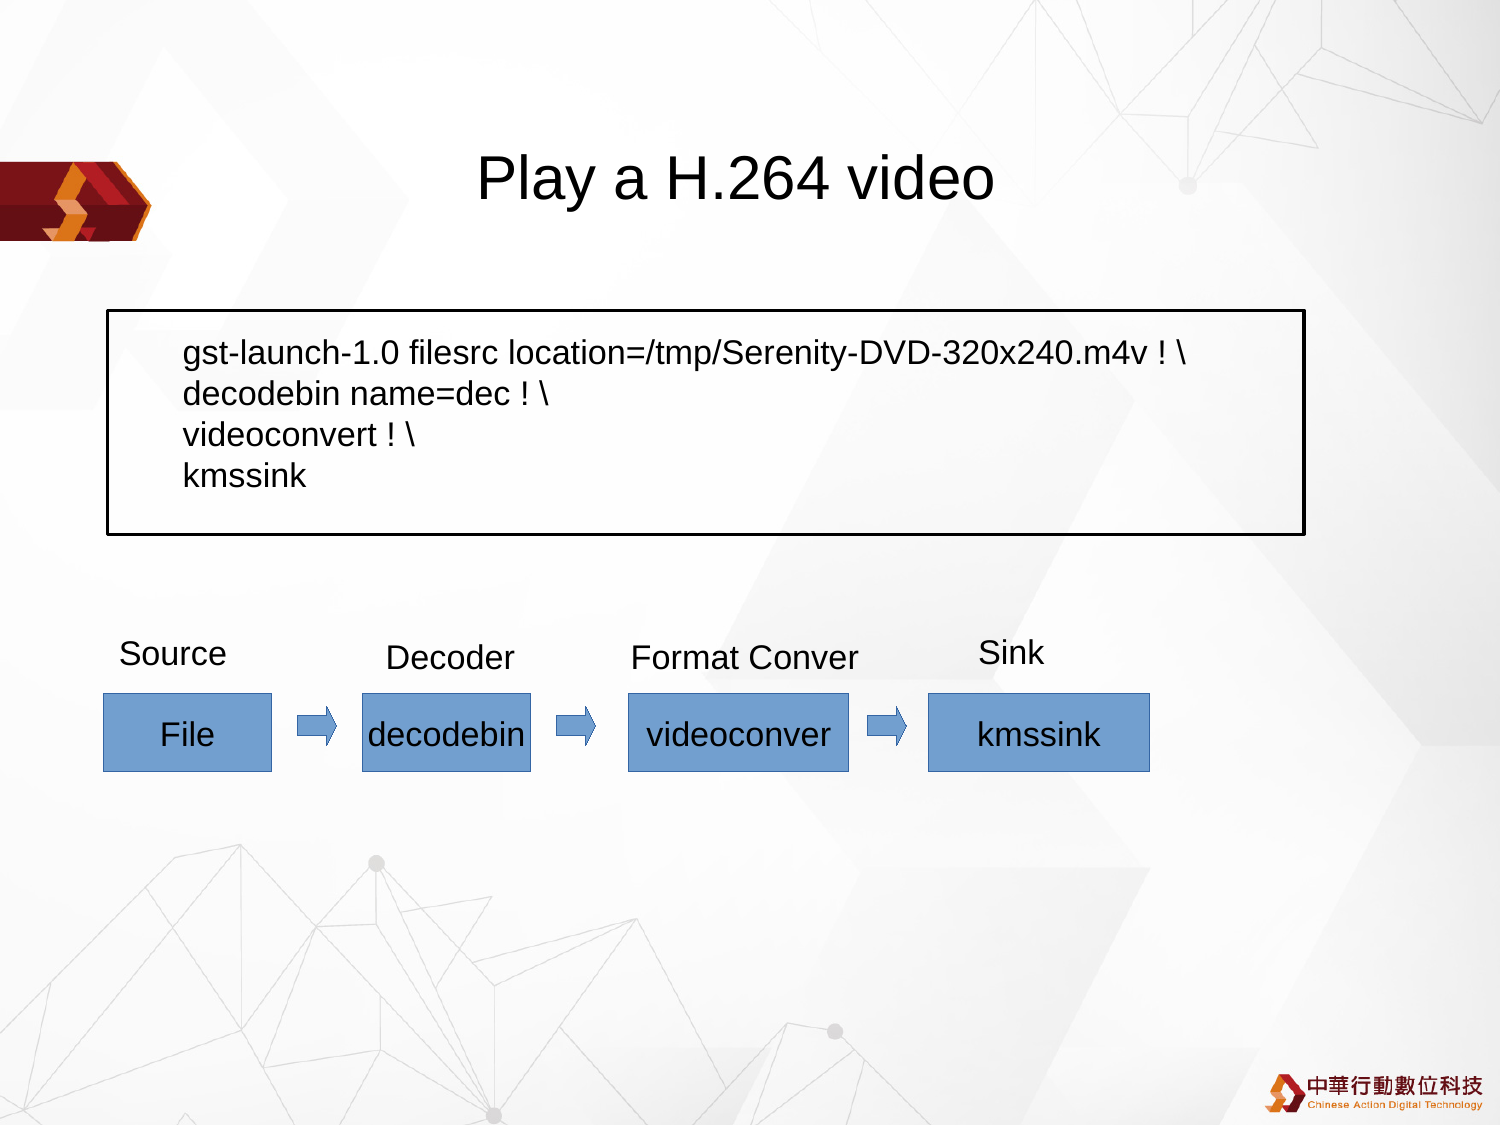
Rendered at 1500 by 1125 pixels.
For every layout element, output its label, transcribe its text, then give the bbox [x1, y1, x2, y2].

text_box Decoder [370, 628, 544, 684]
text_box [297, 706, 337, 746]
text_box Format Conver [615, 628, 895, 718]
text_box gst-launch-1.0 filesrc location=/tmp/Serenity-DVD-320x240.m4v ! \ decodebin name=dec ! \ videoconvert ! \ kmssink [168, 323, 1273, 528]
text_box [867, 706, 907, 746]
text_box videoconver [628, 718, 849, 772]
title Play a H.264 video [107, 101, 1367, 255]
text_box Sink [963, 622, 1098, 679]
text_box kmssink [928, 693, 1150, 772]
text_box [556, 706, 596, 746]
text_box File [103, 714, 272, 772]
text_box decodebin [362, 693, 531, 772]
text_box Source [103, 624, 277, 714]
picture [0, 0, 1500, 1125]
